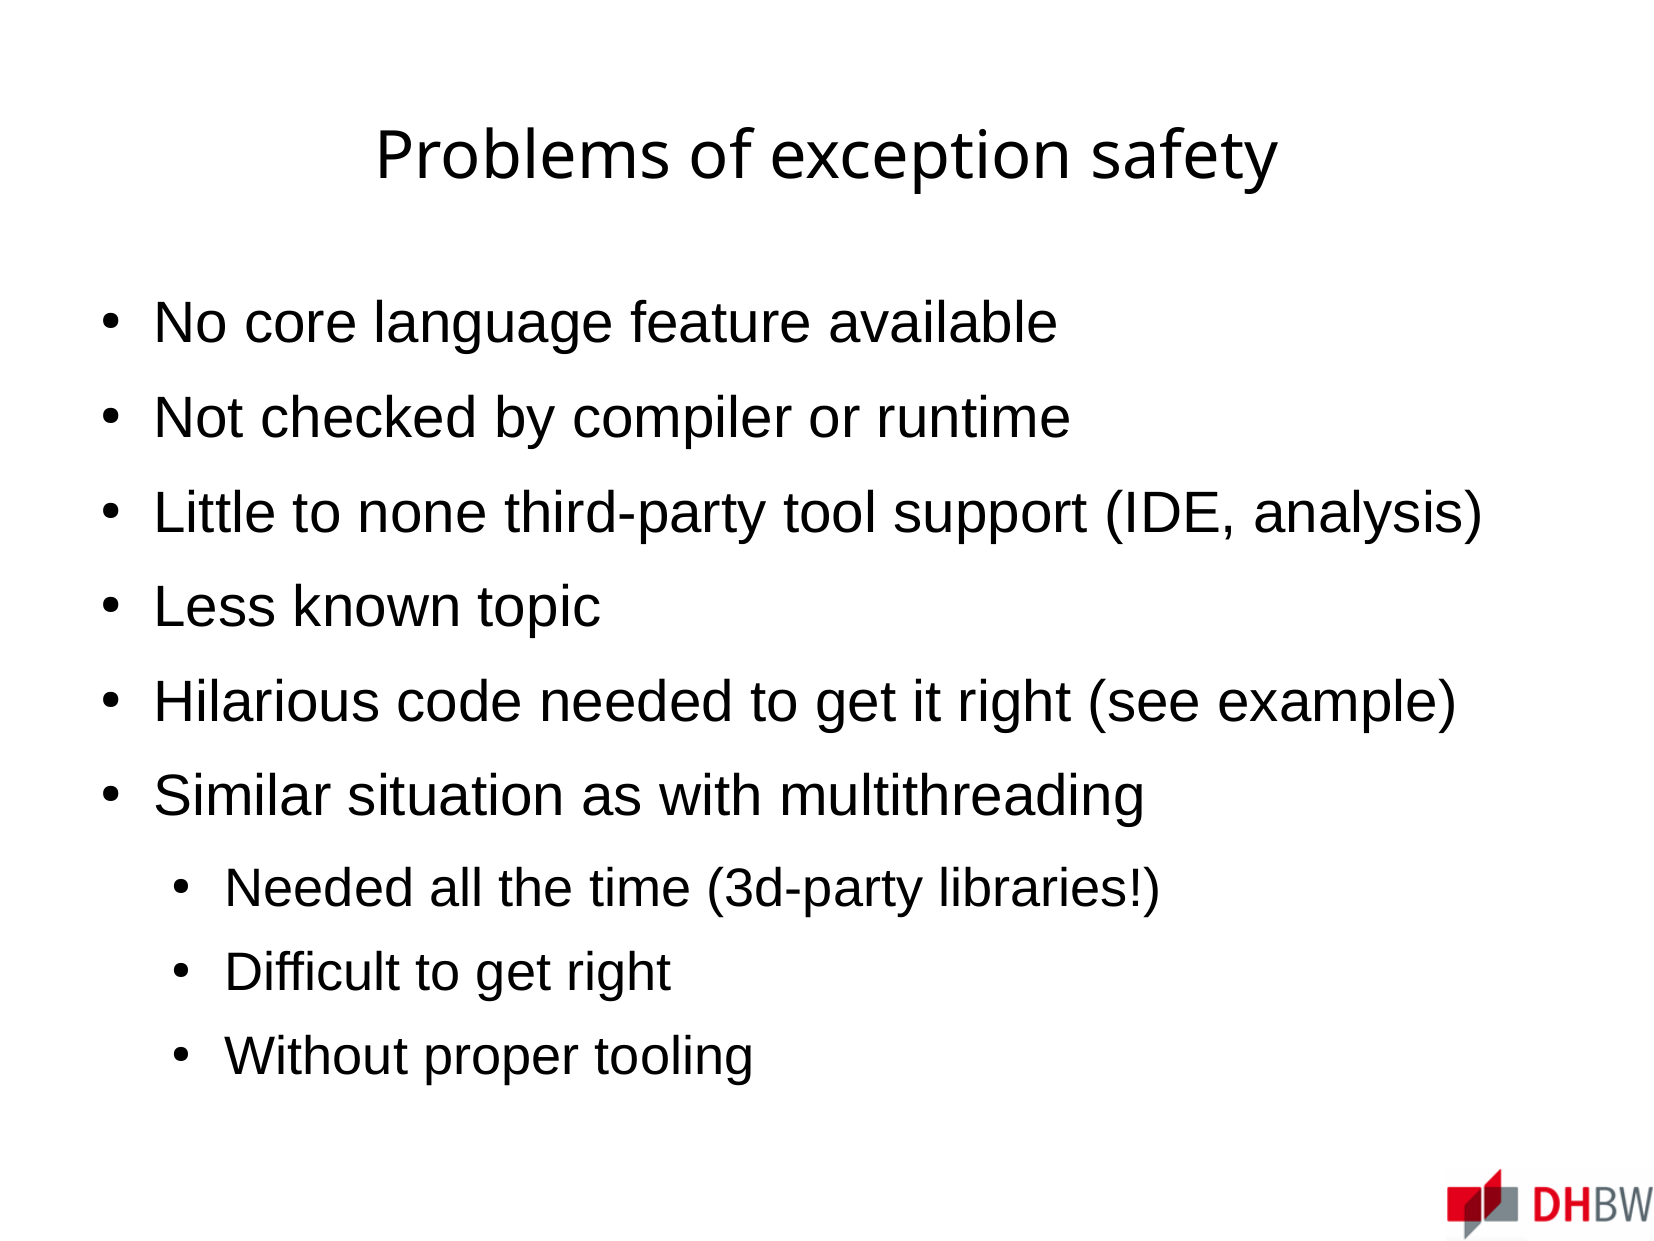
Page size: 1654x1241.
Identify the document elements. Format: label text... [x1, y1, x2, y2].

picture [1446, 1167, 1654, 1241]
list No core language feature available Not checked by compiler or runtime Little to none third-party tool support (IDE, analysis) Less known topic Hilarious code needed to get it right (see example) Similar situation as with multithreading Needed all the time (3d-party libraries!) Difficult to get right Without proper tooling [82, 290, 1571, 1098]
title Problems of exception safety [82, 56, 1571, 250]
